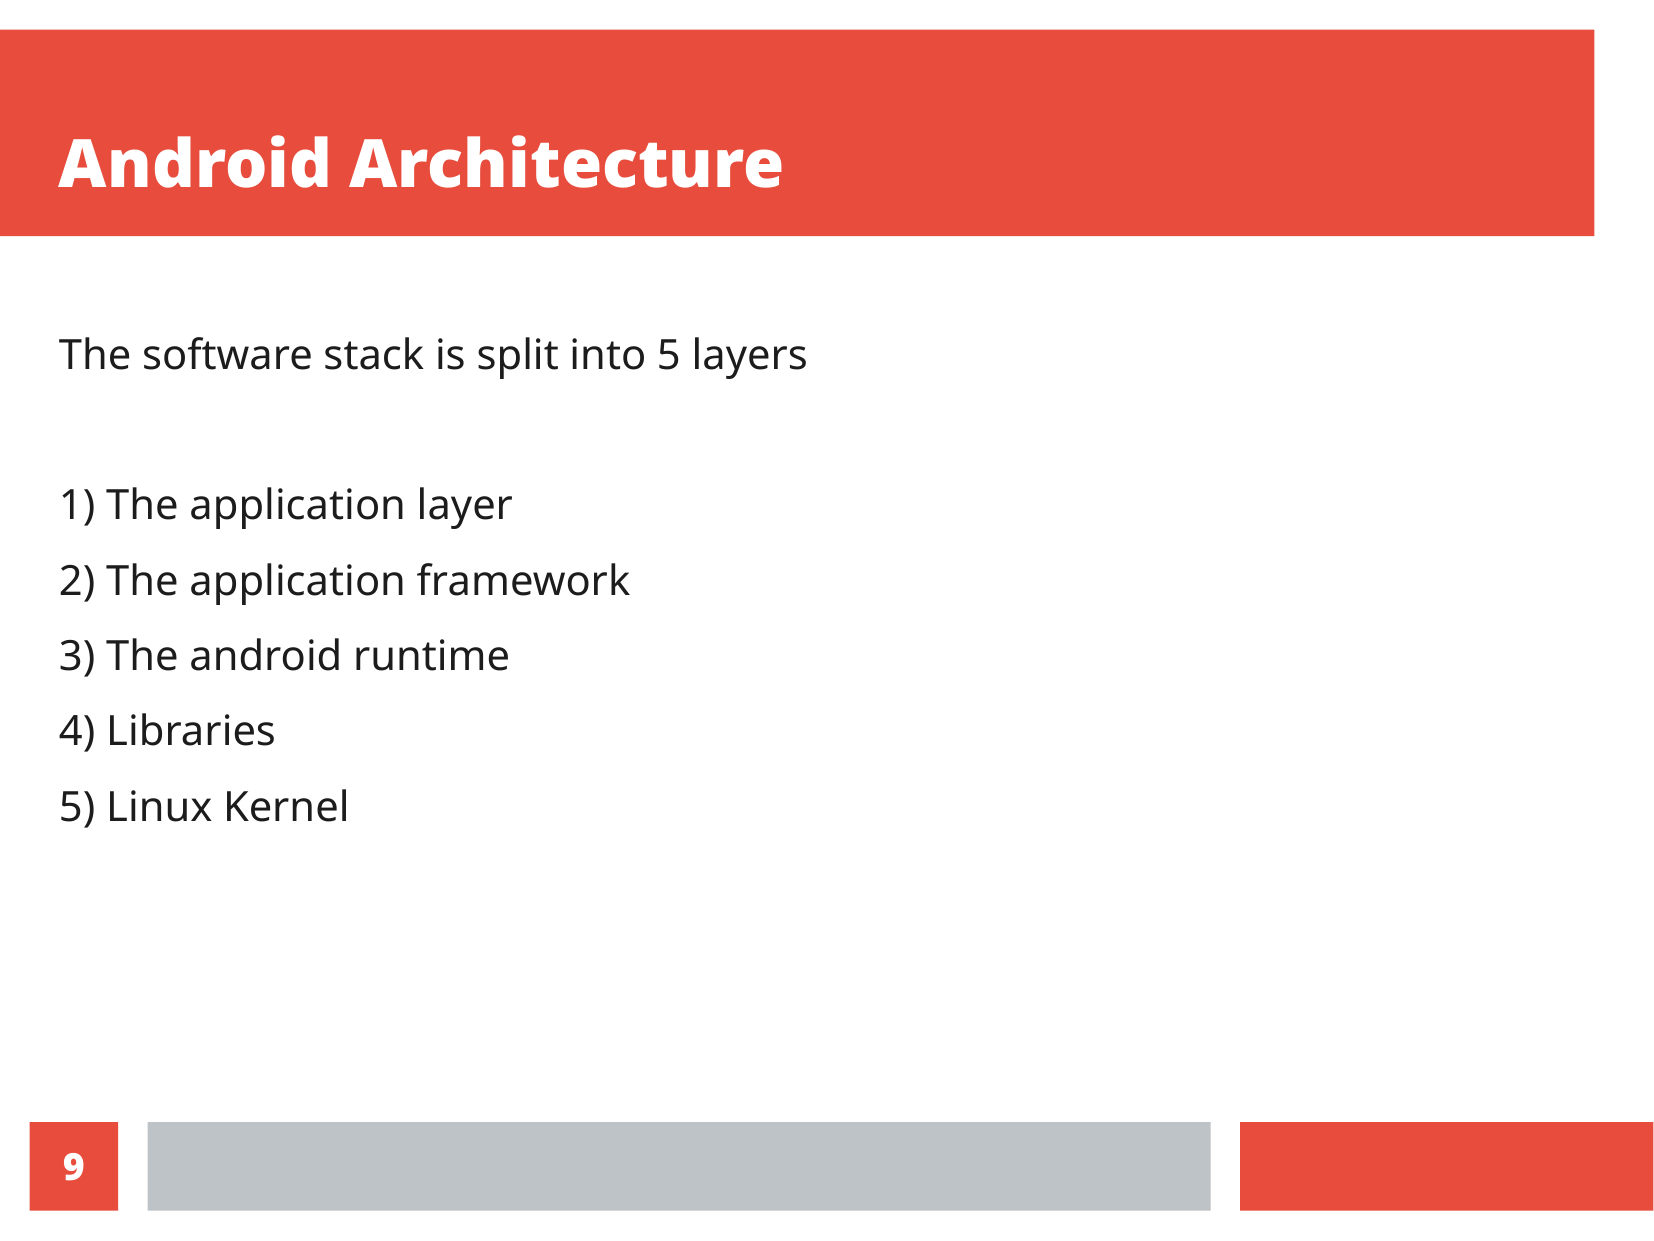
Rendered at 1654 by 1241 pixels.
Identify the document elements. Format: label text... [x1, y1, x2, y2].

title Android Architecture [59, 59, 1595, 207]
list The software stack is split into 5 layers 1) The application layer 2) The application framework 3) The android runtime 4) Libraries 5) Linux Kernel [59, 324, 1565, 1093]
